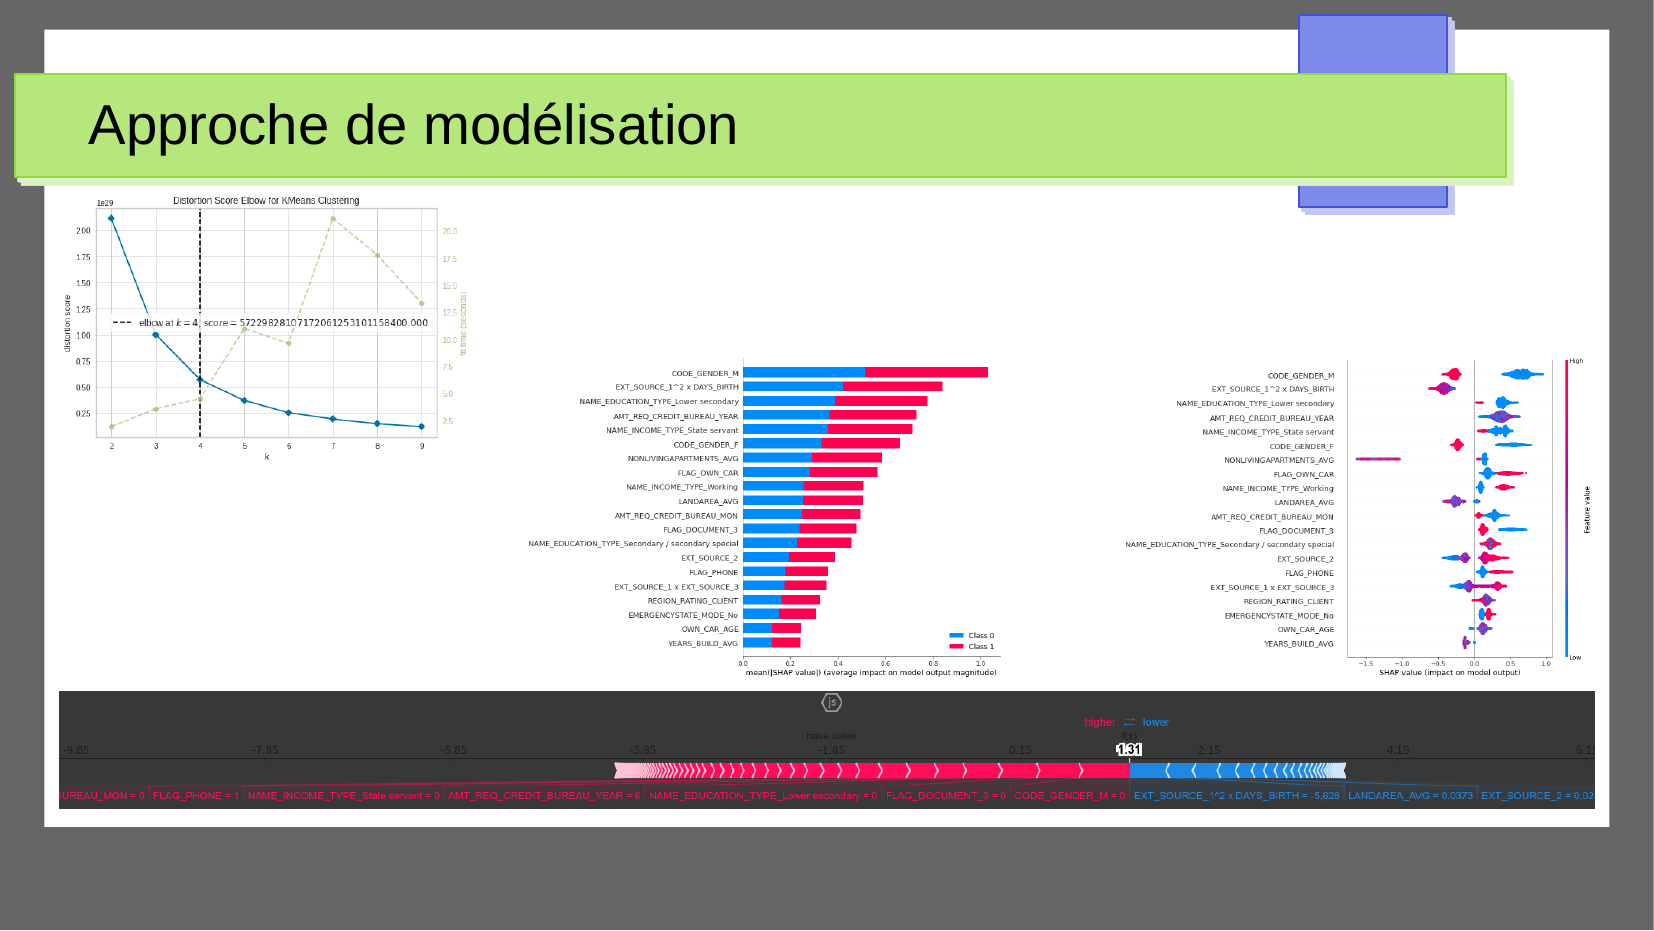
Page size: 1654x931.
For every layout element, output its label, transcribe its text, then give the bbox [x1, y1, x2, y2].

picture [1121, 354, 1595, 680]
picture [59, 191, 473, 466]
title Approche de modélisation [88, 73, 1506, 178]
picture [59, 691, 1595, 810]
picture [524, 354, 1004, 680]
